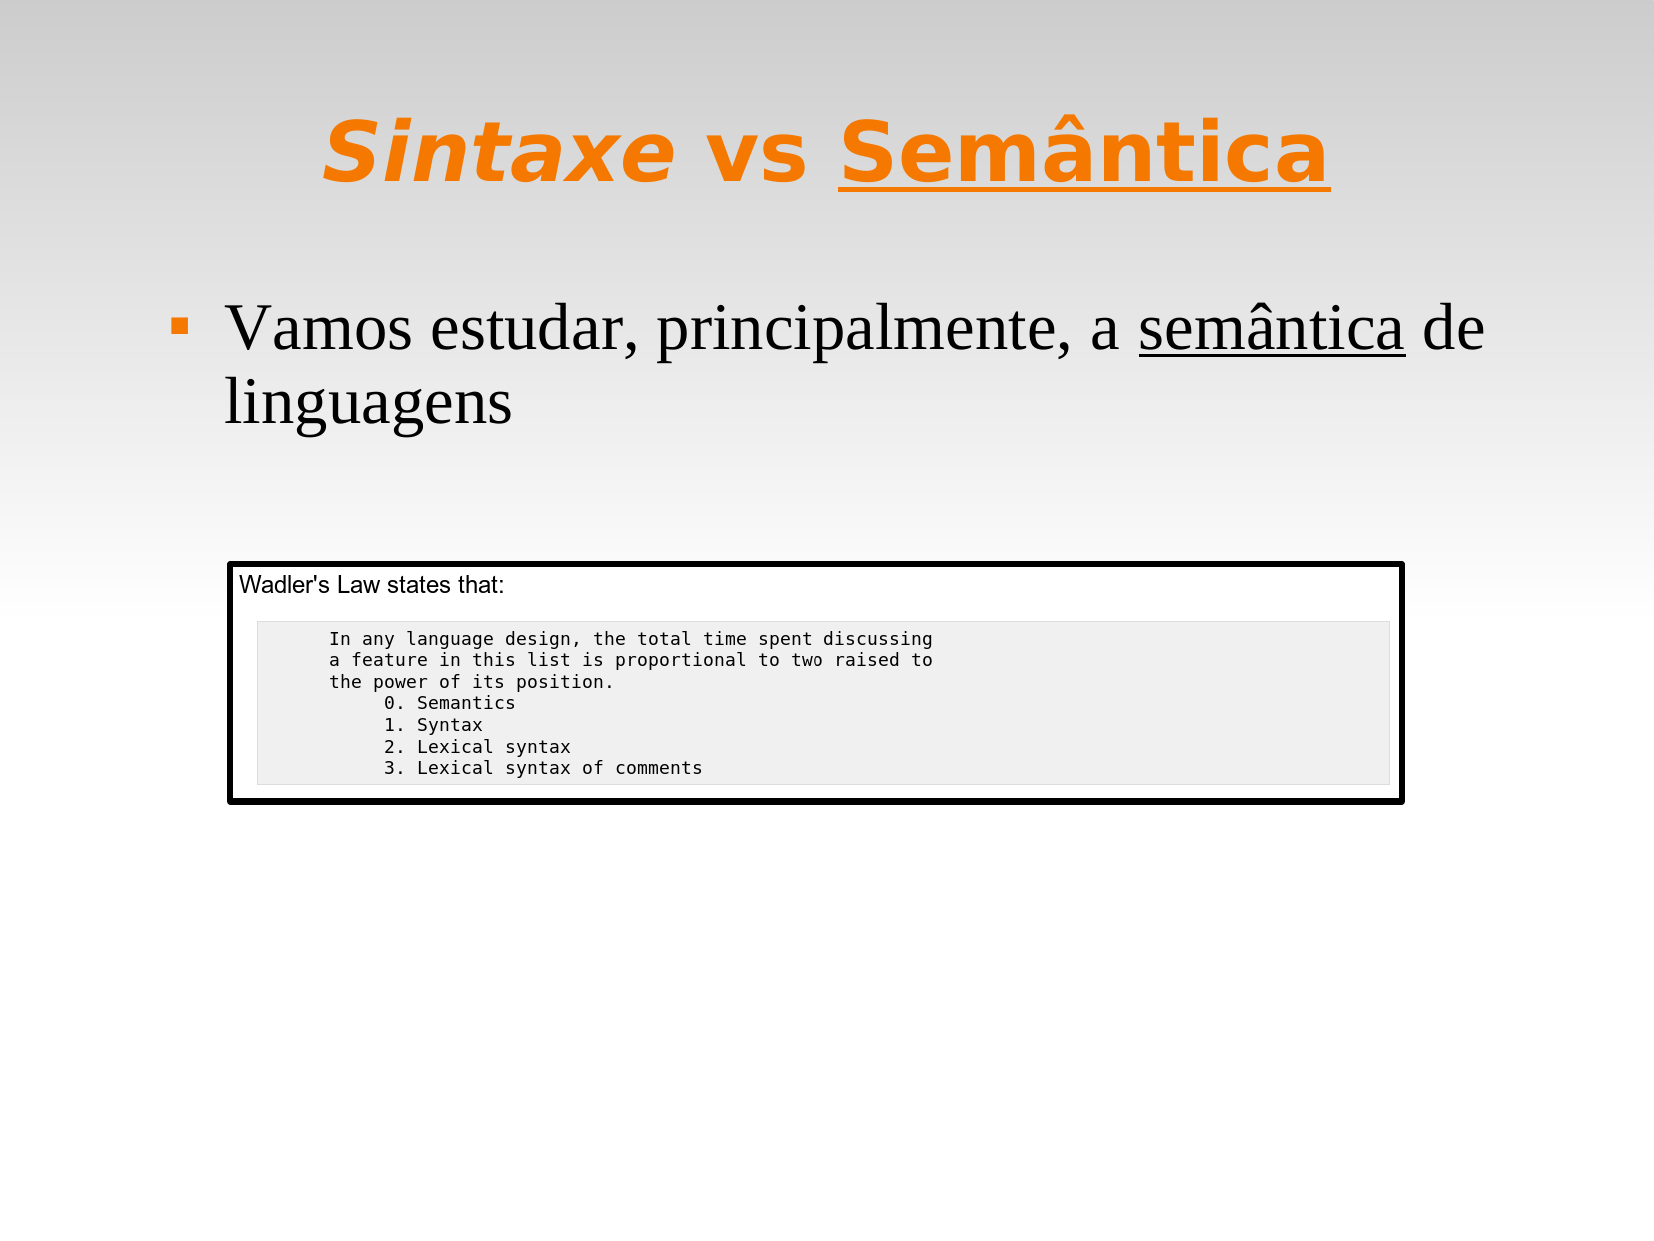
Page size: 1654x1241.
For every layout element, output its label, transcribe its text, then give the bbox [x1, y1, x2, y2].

picture [233, 567, 1399, 799]
title Sintaxe vs Semântica [82, 49, 1571, 257]
list Vamos estudar, principalmente, a semântica de linguagens [82, 290, 1571, 1109]
